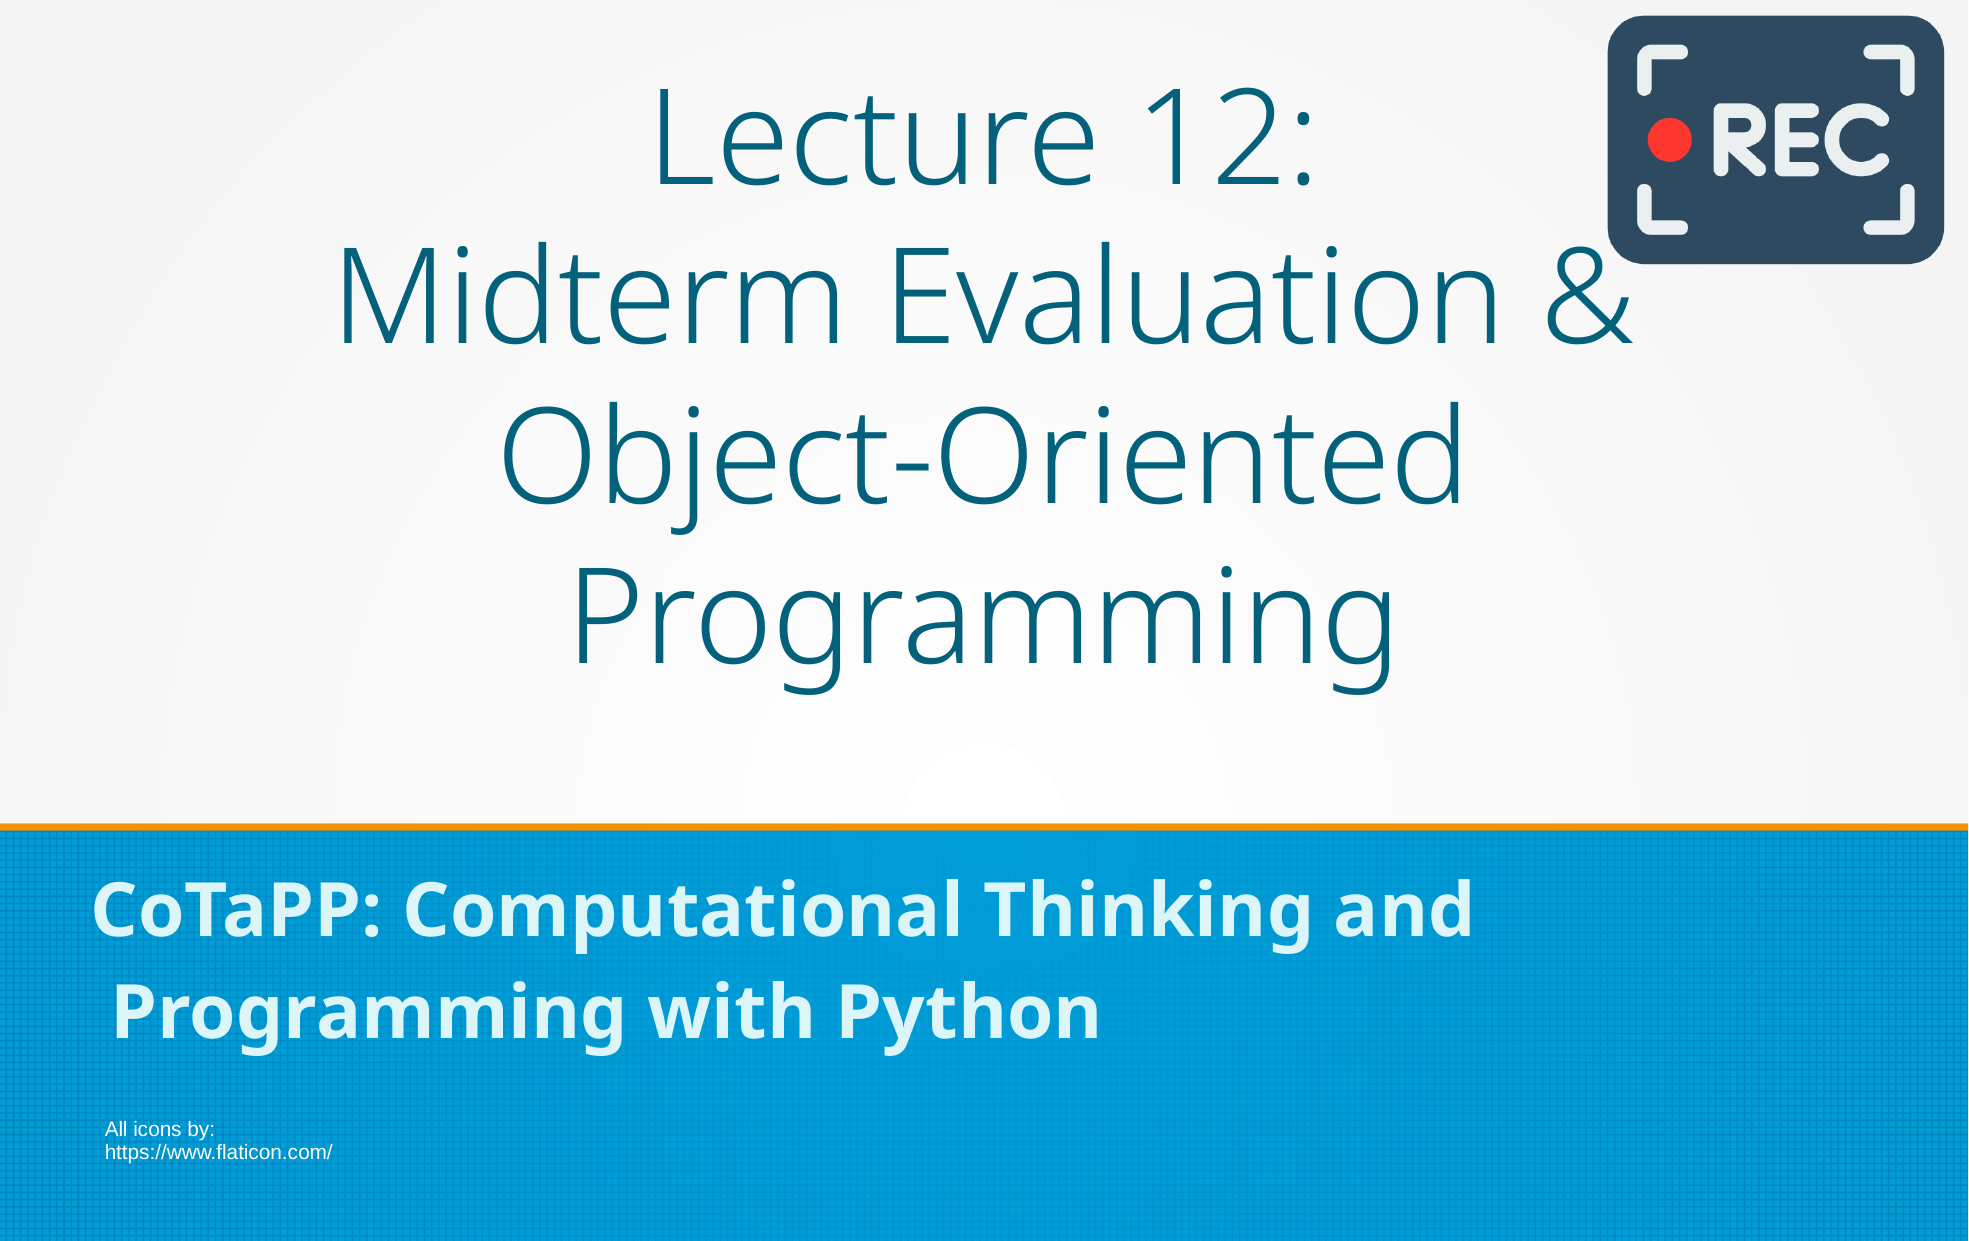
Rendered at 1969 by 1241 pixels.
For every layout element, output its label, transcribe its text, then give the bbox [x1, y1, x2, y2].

text_box All icons by: https://www.flaticon.com/ [90, 1110, 348, 1172]
subtitle CoTaPP: Computational Thinking and Programming with Python [90, 855, 1654, 1063]
title Lecture 12: Midterm Evaluation & Object-Oriented Programming [98, 49, 1870, 691]
picture [0, 0, 1969, 830]
